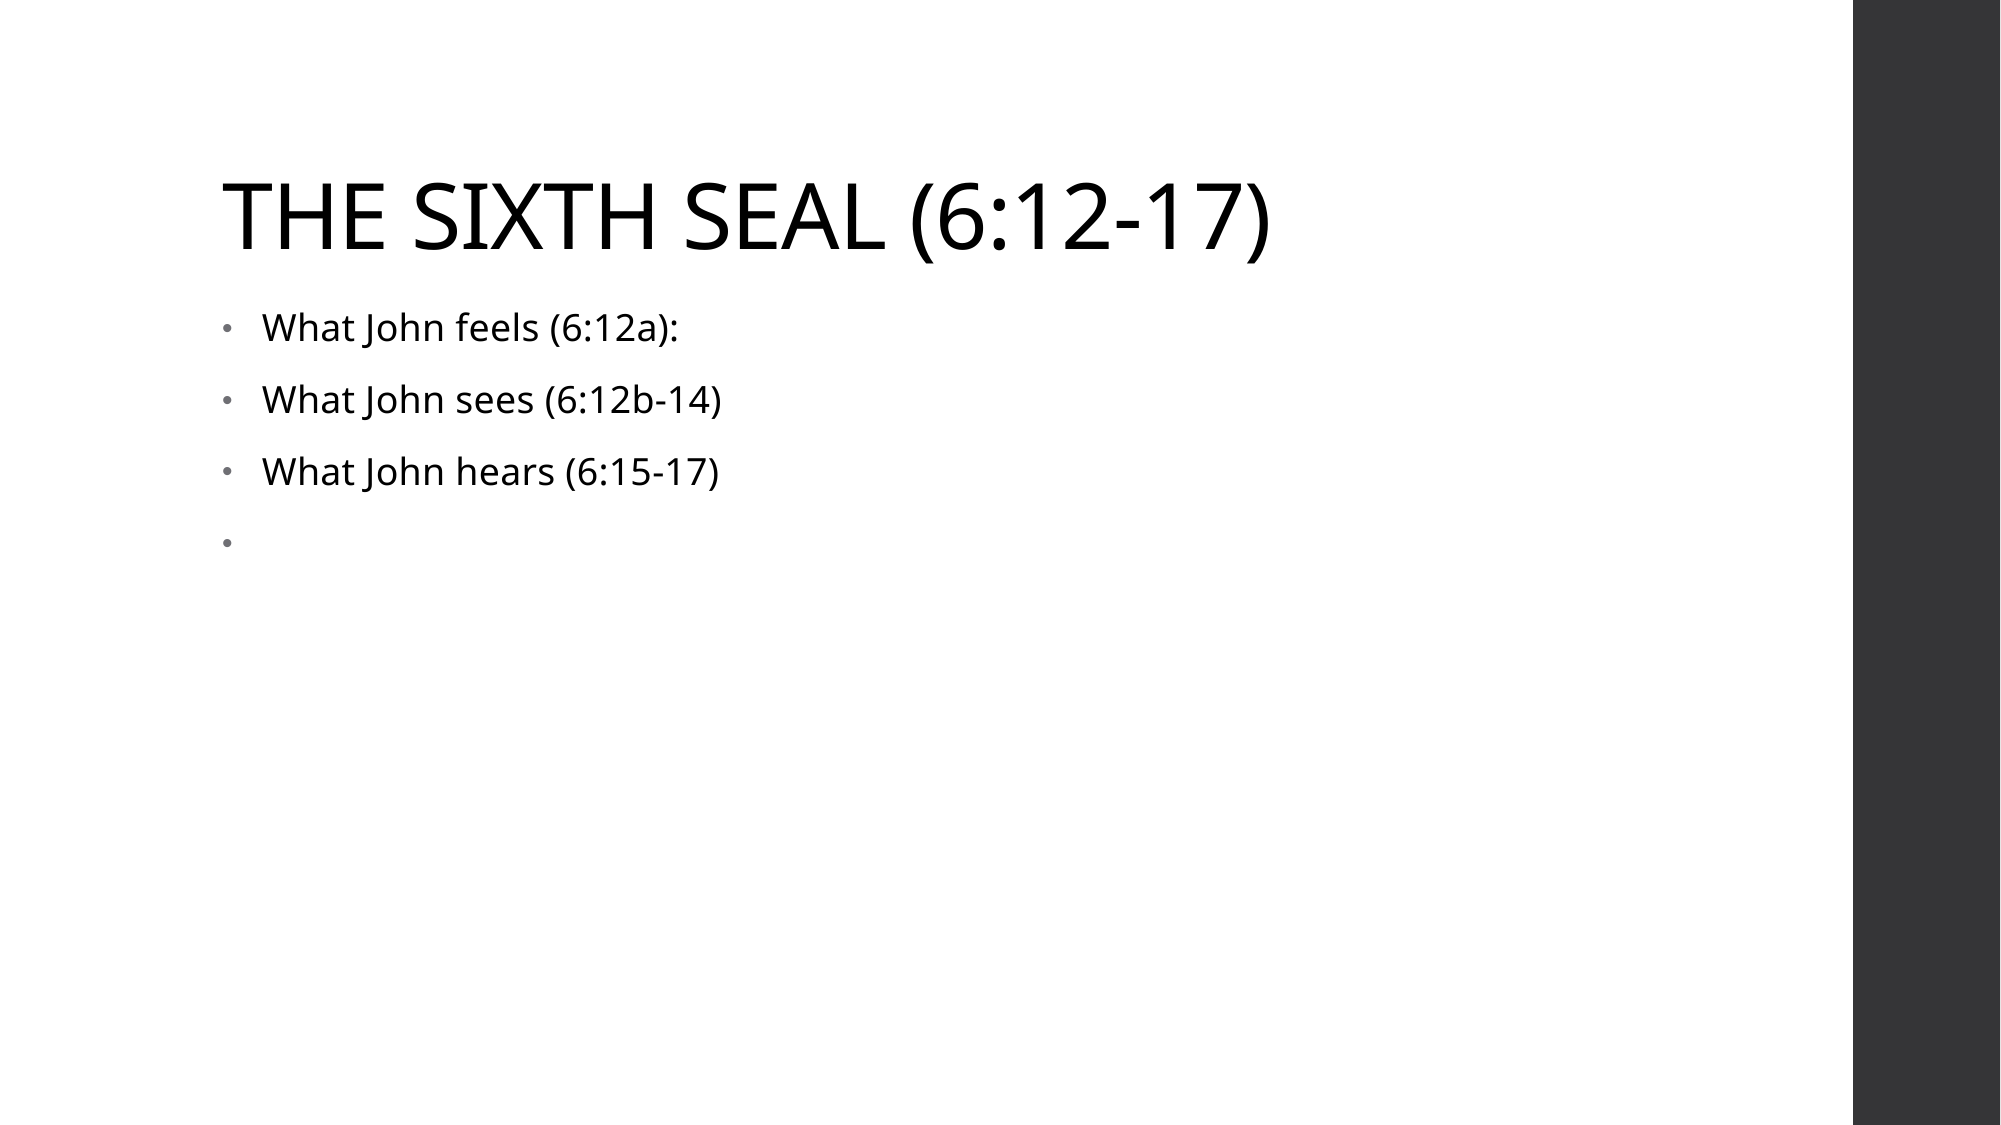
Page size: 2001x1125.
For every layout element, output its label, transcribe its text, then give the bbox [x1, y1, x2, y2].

list What John feels (6:12a): What John sees (6:12b-14) What John hears (6:15-17) [206, 299, 1617, 1014]
title THE SIXTH SEAL (6:12-17) [206, 60, 1797, 278]
